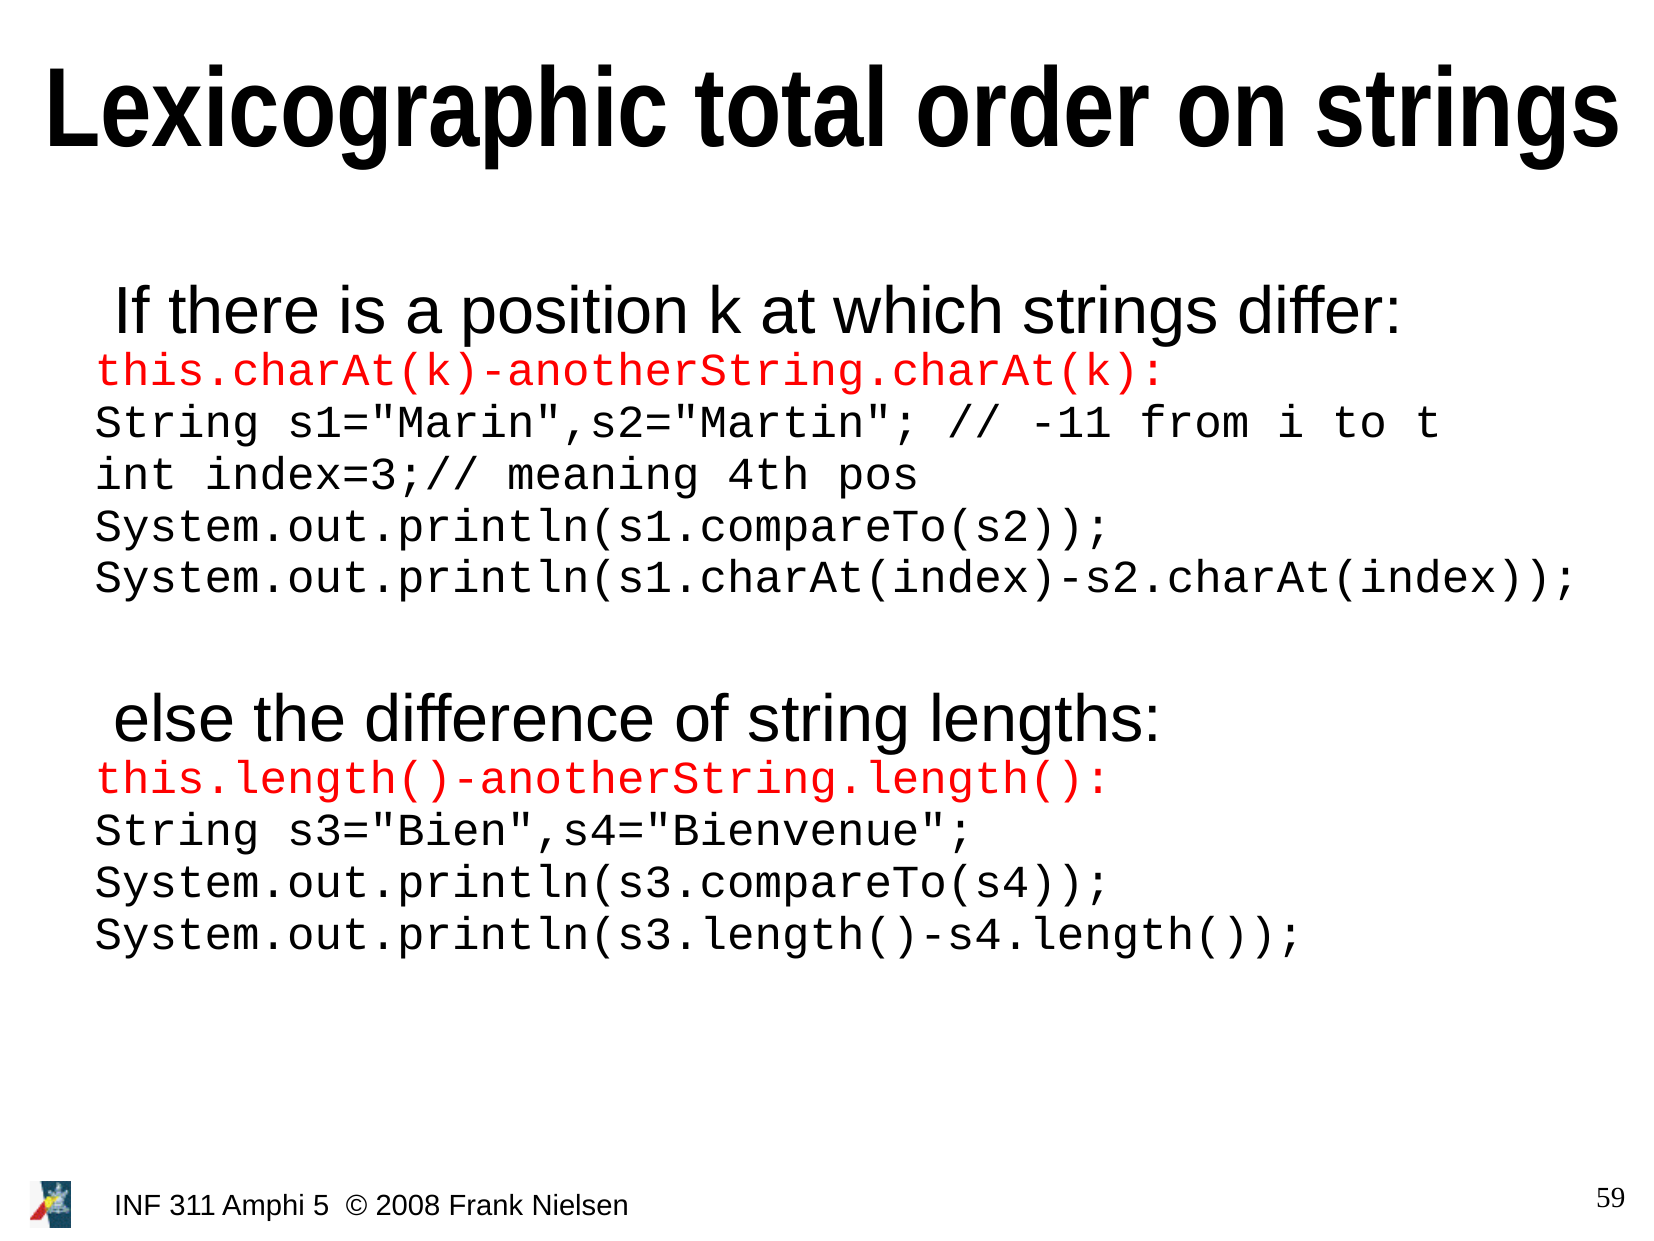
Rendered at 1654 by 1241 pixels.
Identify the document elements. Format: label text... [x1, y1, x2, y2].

picture [29, 1181, 71, 1228]
text_box Lexicographic total order on strings [29, 33, 1637, 178]
text_box If there is a position k at which strings differ: this.charAt(k)-anotherString.charAt(k): String s1="Marin",s2="Martin"; // -11 from i to t int index=3;// meaning 4th pos System.out.println(s1.compareTo(s2)); System.out.println(s1.charAt(index)-s2.charAt(index)); else the difference of string lengths: this.length()-anotherString.length(): String s3="Bien",s4="Bienvenue"; System.out.println(s3.compareTo(s4)); System.out.println(s3.length()-s4.length()); [79, 265, 1595, 1241]
